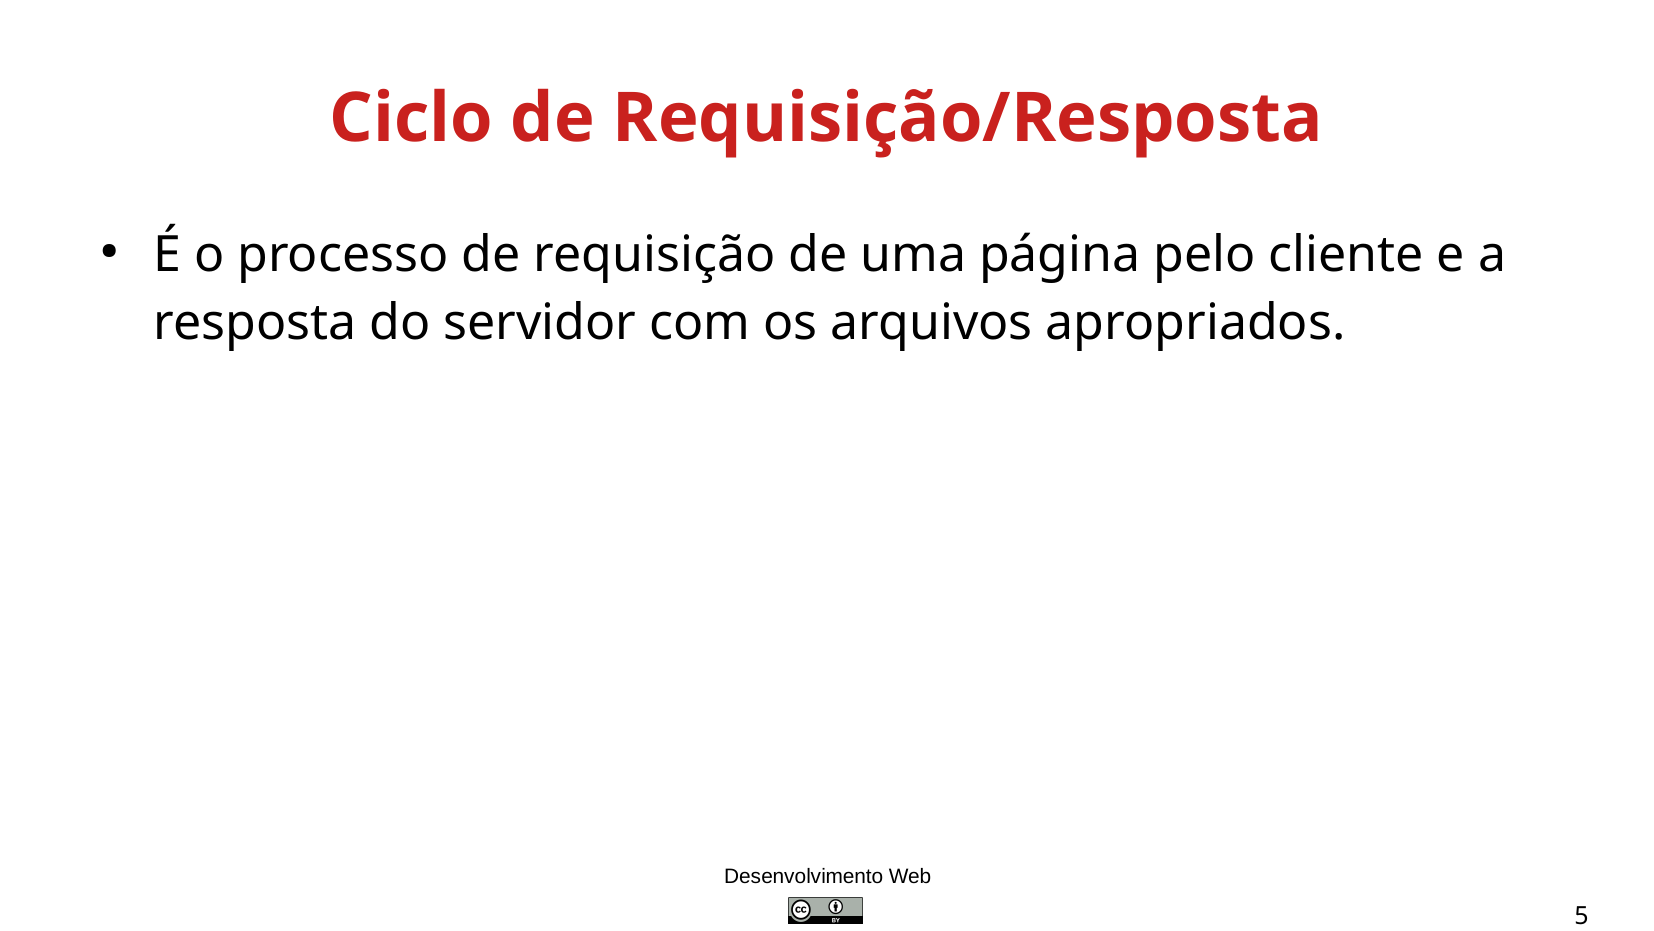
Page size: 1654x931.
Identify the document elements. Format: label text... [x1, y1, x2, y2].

title Ciclo de Requisição/Resposta [82, 37, 1571, 193]
picture [788, 897, 863, 924]
list É o processo de requisição de uma página pelo cliente e a resposta do servidor com os arquivos apropriados. [82, 217, 1571, 851]
